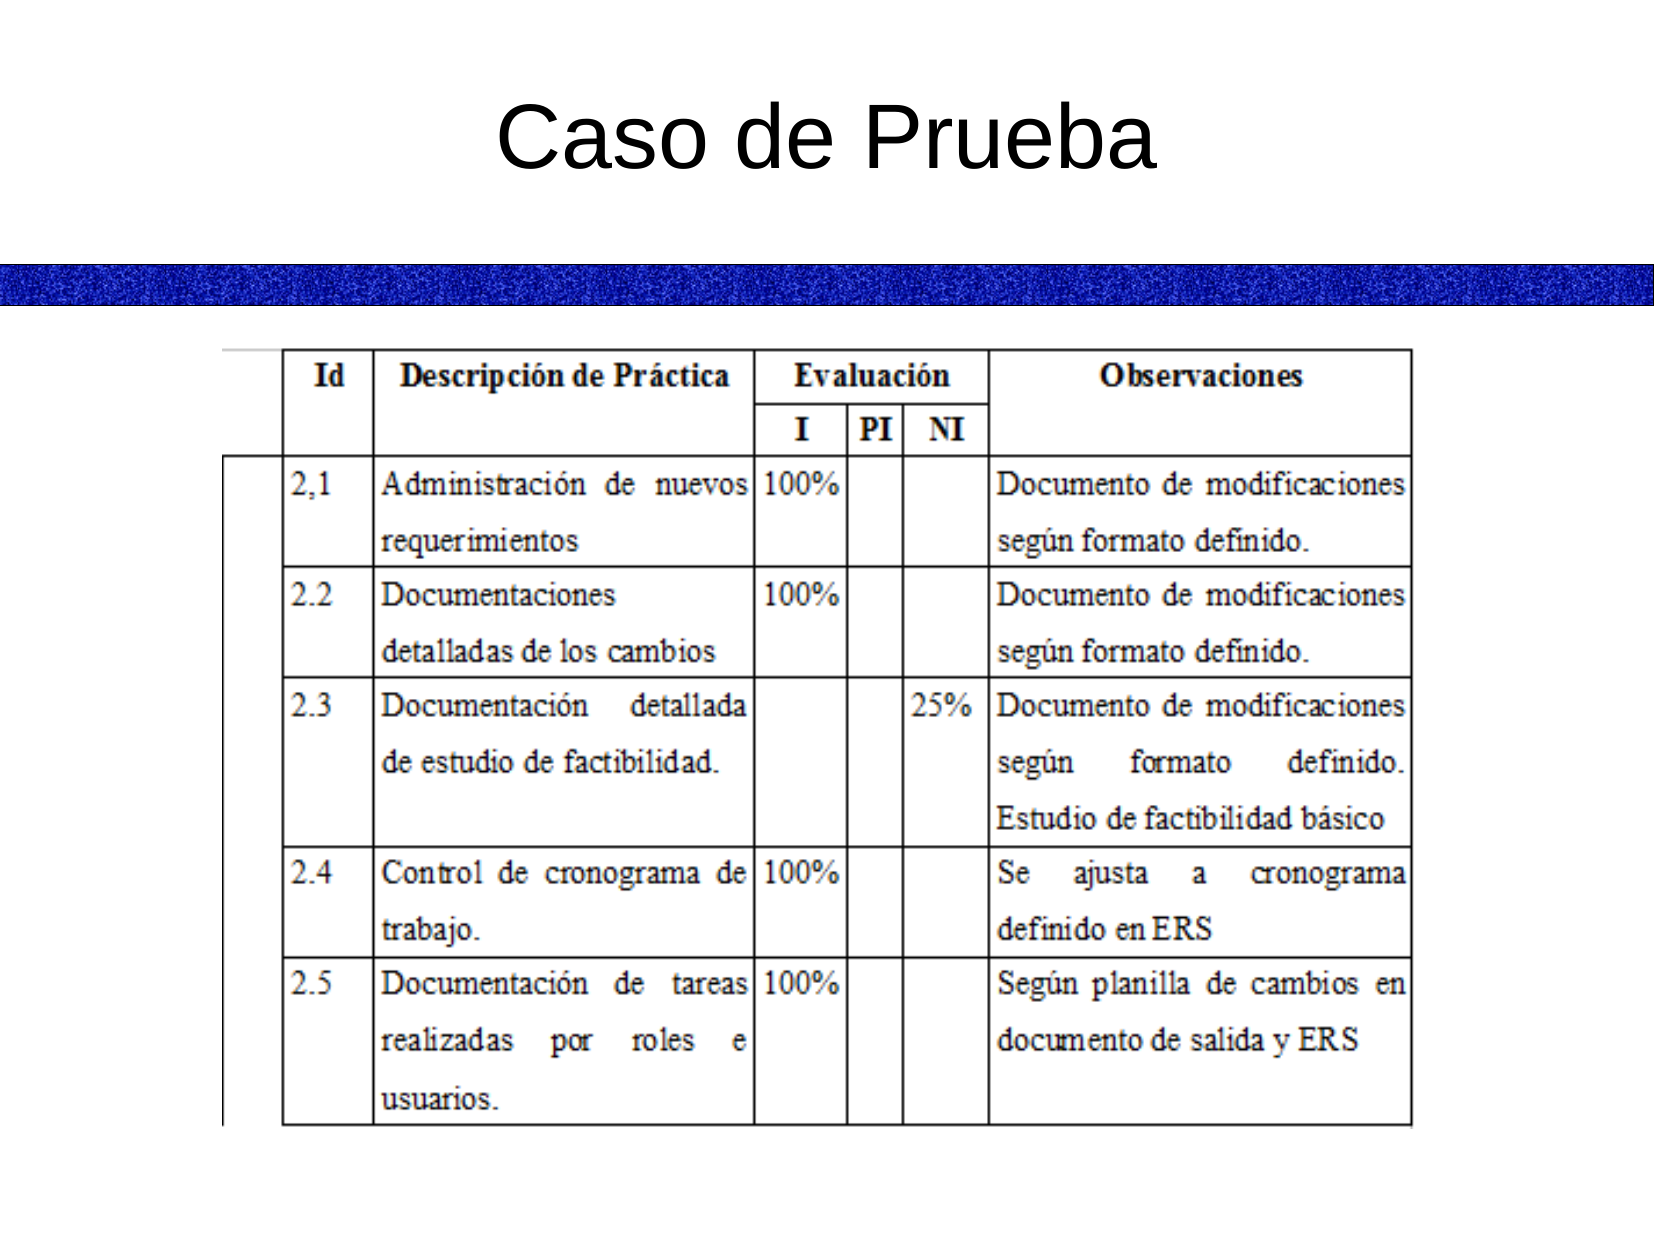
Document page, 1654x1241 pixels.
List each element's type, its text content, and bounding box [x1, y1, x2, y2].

title Caso de Prueba [58, 21, 1595, 253]
picture [222, 340, 1418, 1129]
picture [0, 265, 1653, 305]
